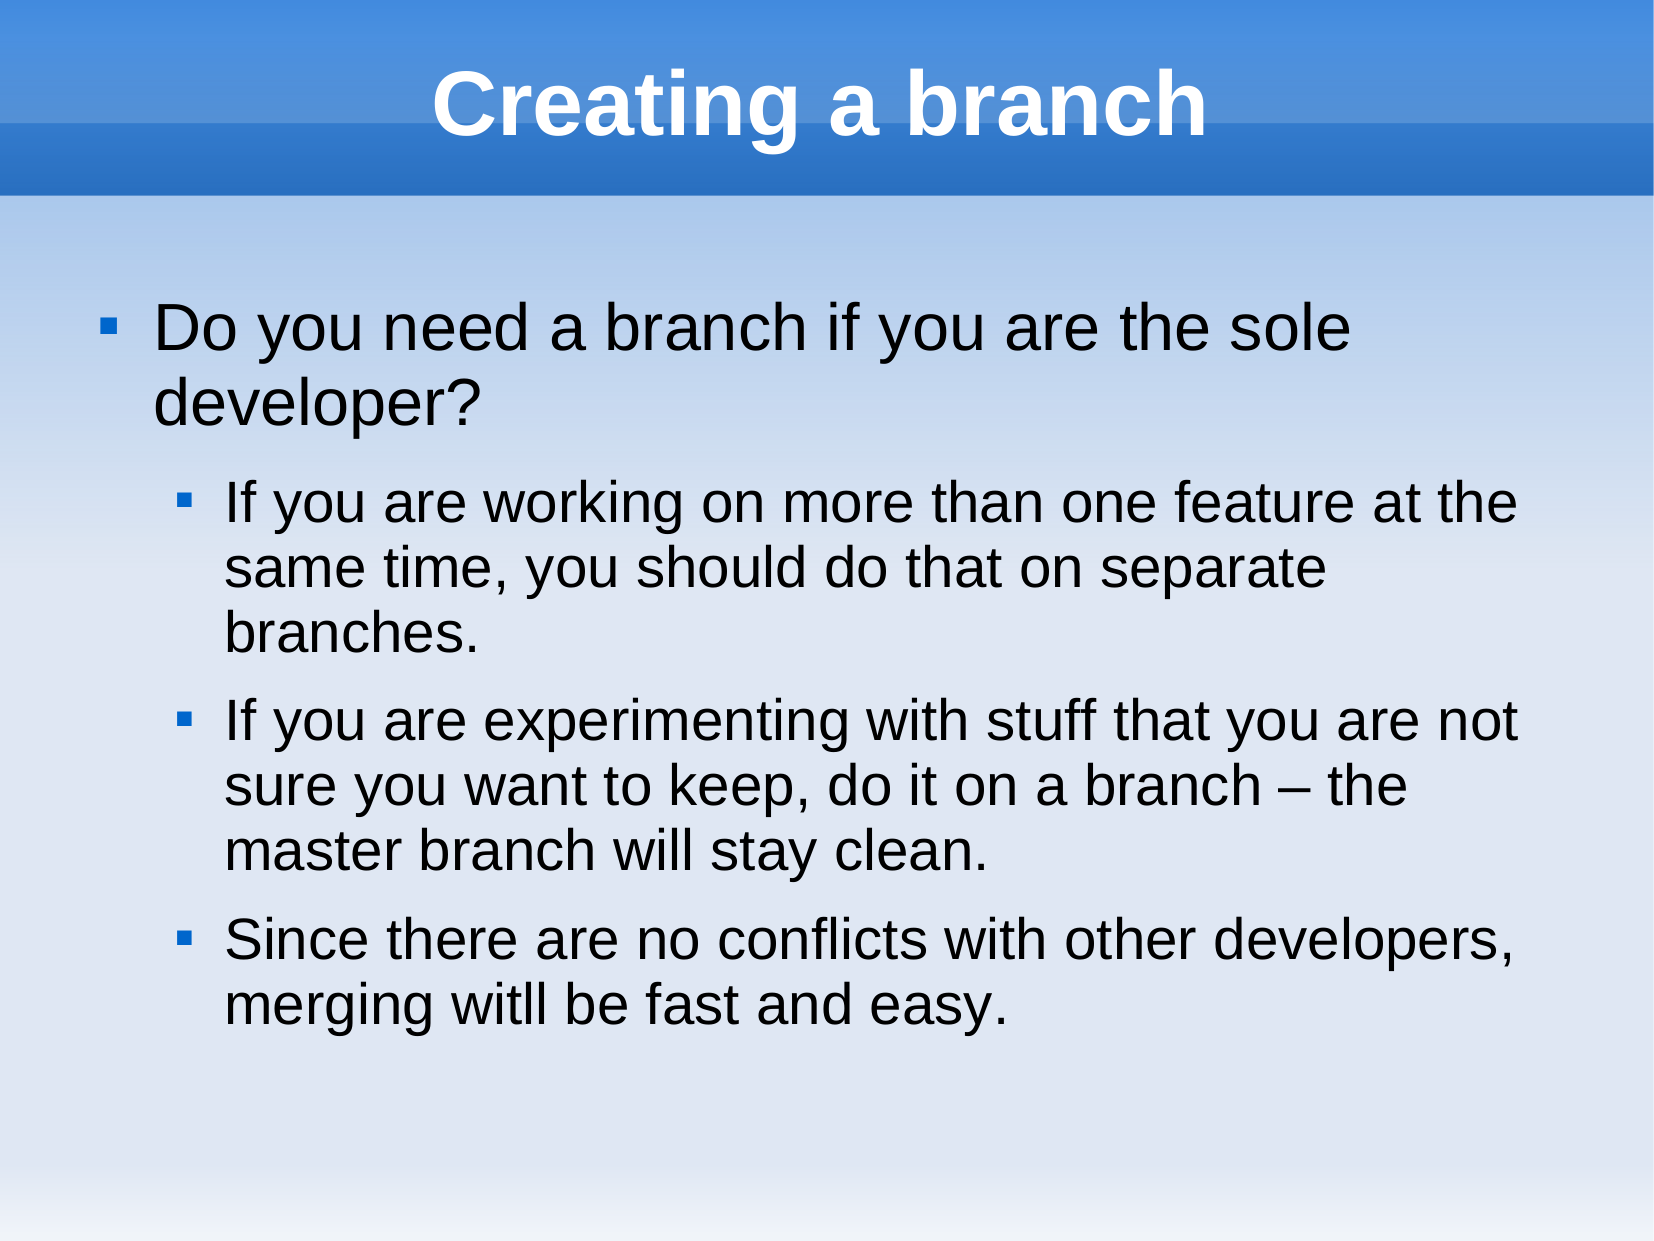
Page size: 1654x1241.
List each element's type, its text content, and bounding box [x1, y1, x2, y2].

picture [0, 0, 1654, 1241]
title Creating a branch [76, 0, 1565, 208]
list Do you need a branch if you are the sole developer? If you are working on more than one feature at the same time, you should do that on separate branches. If you are experimenting with stuff that you are not sure you want to keep, do it on a branch – the master branch will stay clean. Since there are no conflicts with other developers, merging witll be fast and easy. [82, 290, 1571, 1109]
